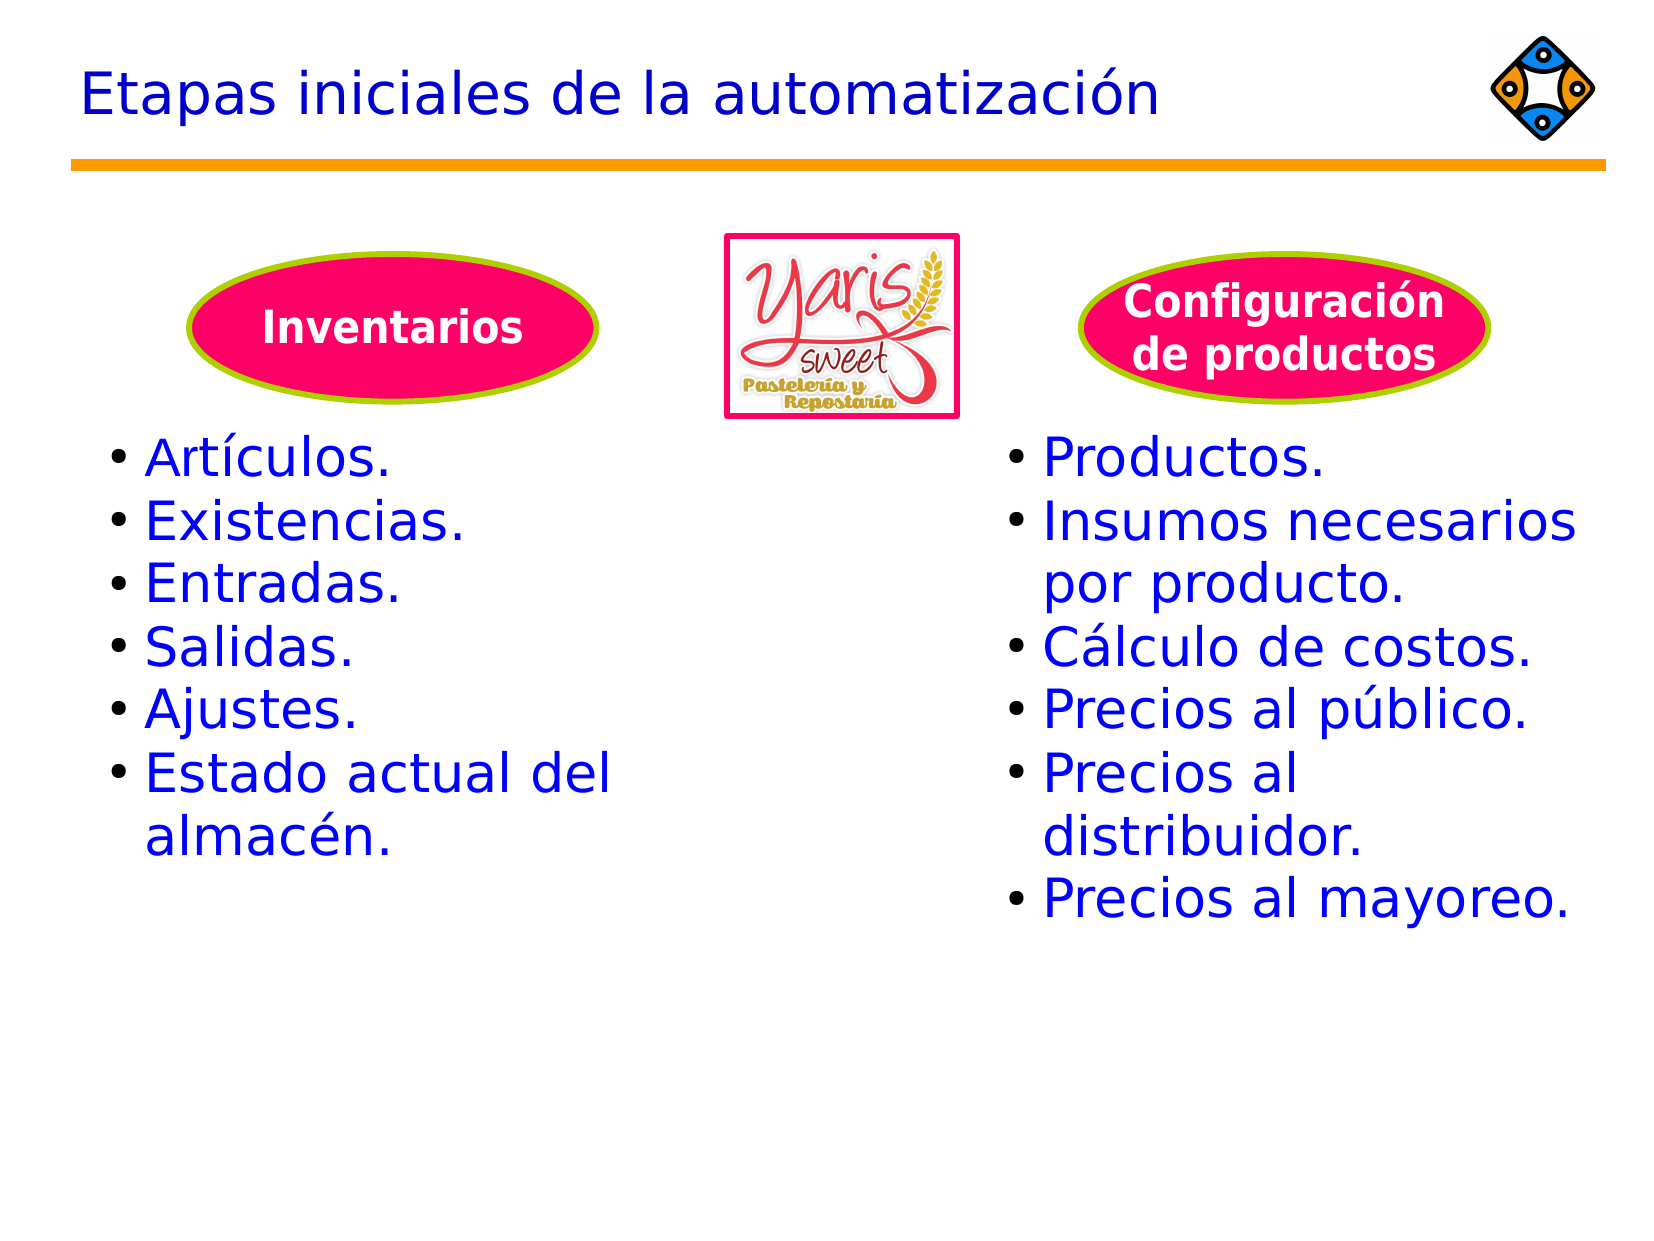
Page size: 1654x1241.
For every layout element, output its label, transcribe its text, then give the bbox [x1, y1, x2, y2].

text_box Configuración de productos [1080, 253, 1489, 402]
picture [1488, 35, 1597, 142]
text_box Productos. Insumos necesarios por producto. Cálculo de costos. Precios al público. Precios al distribuidor. Precios al mayoreo. [992, 419, 1595, 939]
text_box Etapas iniciales de la automatización [64, 53, 1465, 136]
text_box Artículos. Existencias. Entradas. Salidas. Ajustes. Estado actual del almacén. [94, 419, 697, 876]
picture [735, 245, 954, 413]
text_box Inventarios [188, 253, 597, 402]
